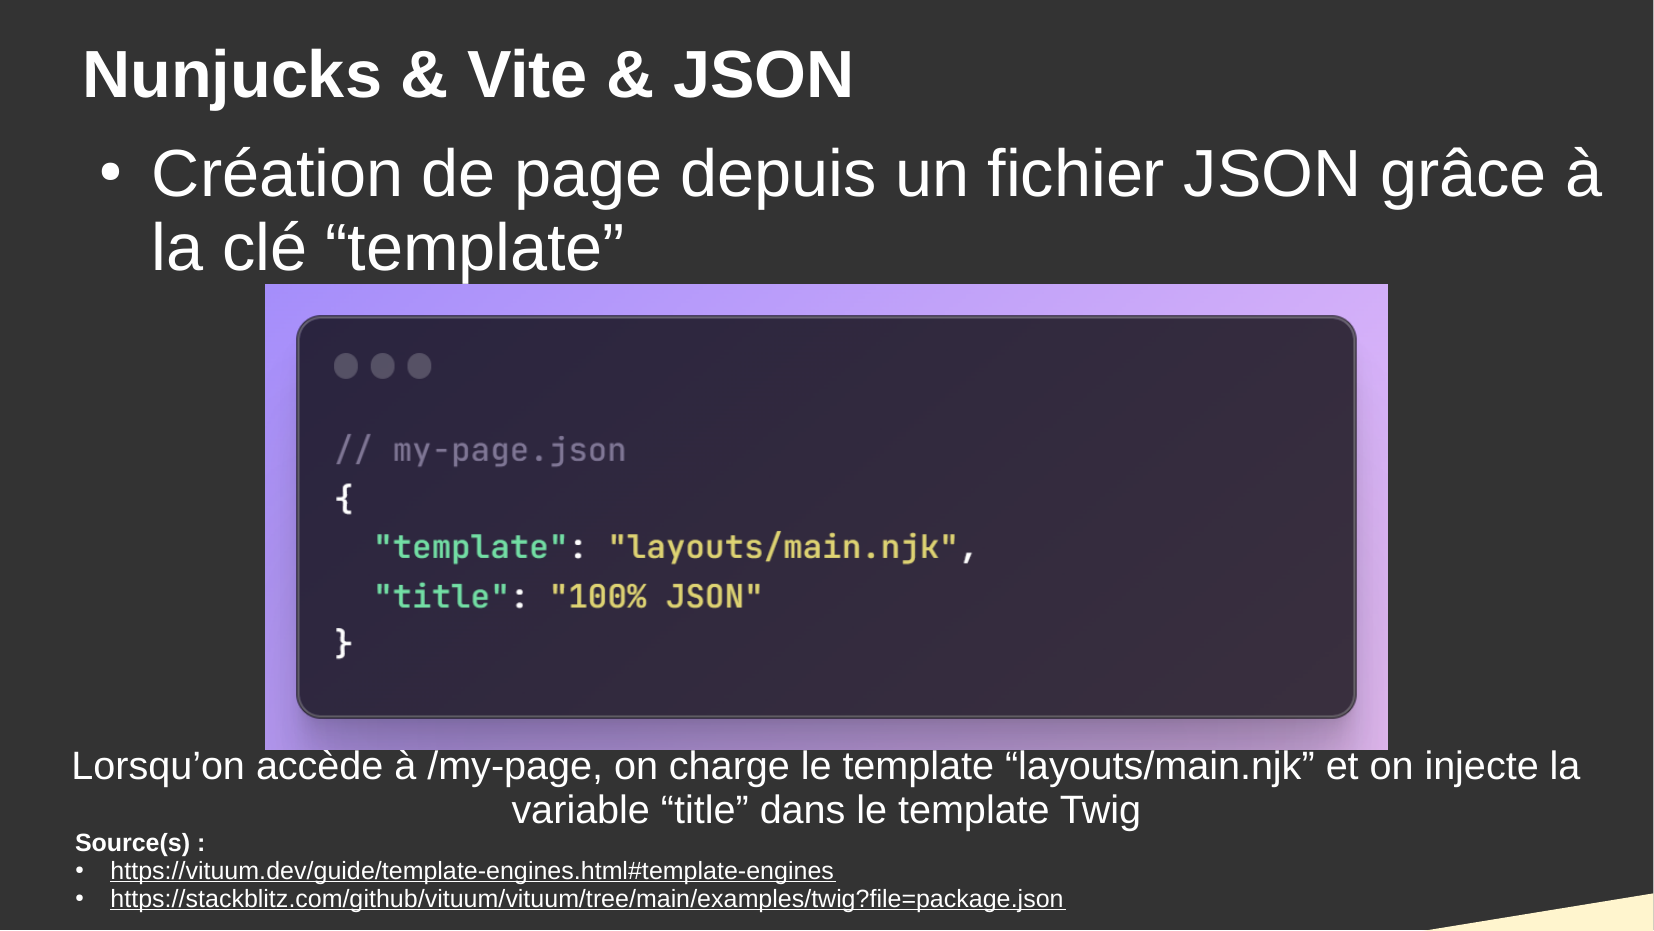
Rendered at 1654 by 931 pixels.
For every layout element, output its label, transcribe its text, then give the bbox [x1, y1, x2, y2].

list Lorsqu’on accède à /my-page, on charge le template “layouts/main.njk” et on injecte la variable “title” dans le template Twig [64, 744, 1589, 839]
picture [265, 284, 1388, 751]
text_box Source(s) : https://vituum.dev/guide/template-engines.html#template-engines https://stackblitz.com/github/vituum/vituum/tree/main/examples/twig?file=package.json [60, 821, 1546, 931]
text_box [1546, 893, 1654, 931]
list Création de page depuis un fichier JSON grâce à la clé “template” [80, 135, 1620, 325]
title Nunjucks & Vite & JSON [82, 37, 1571, 112]
